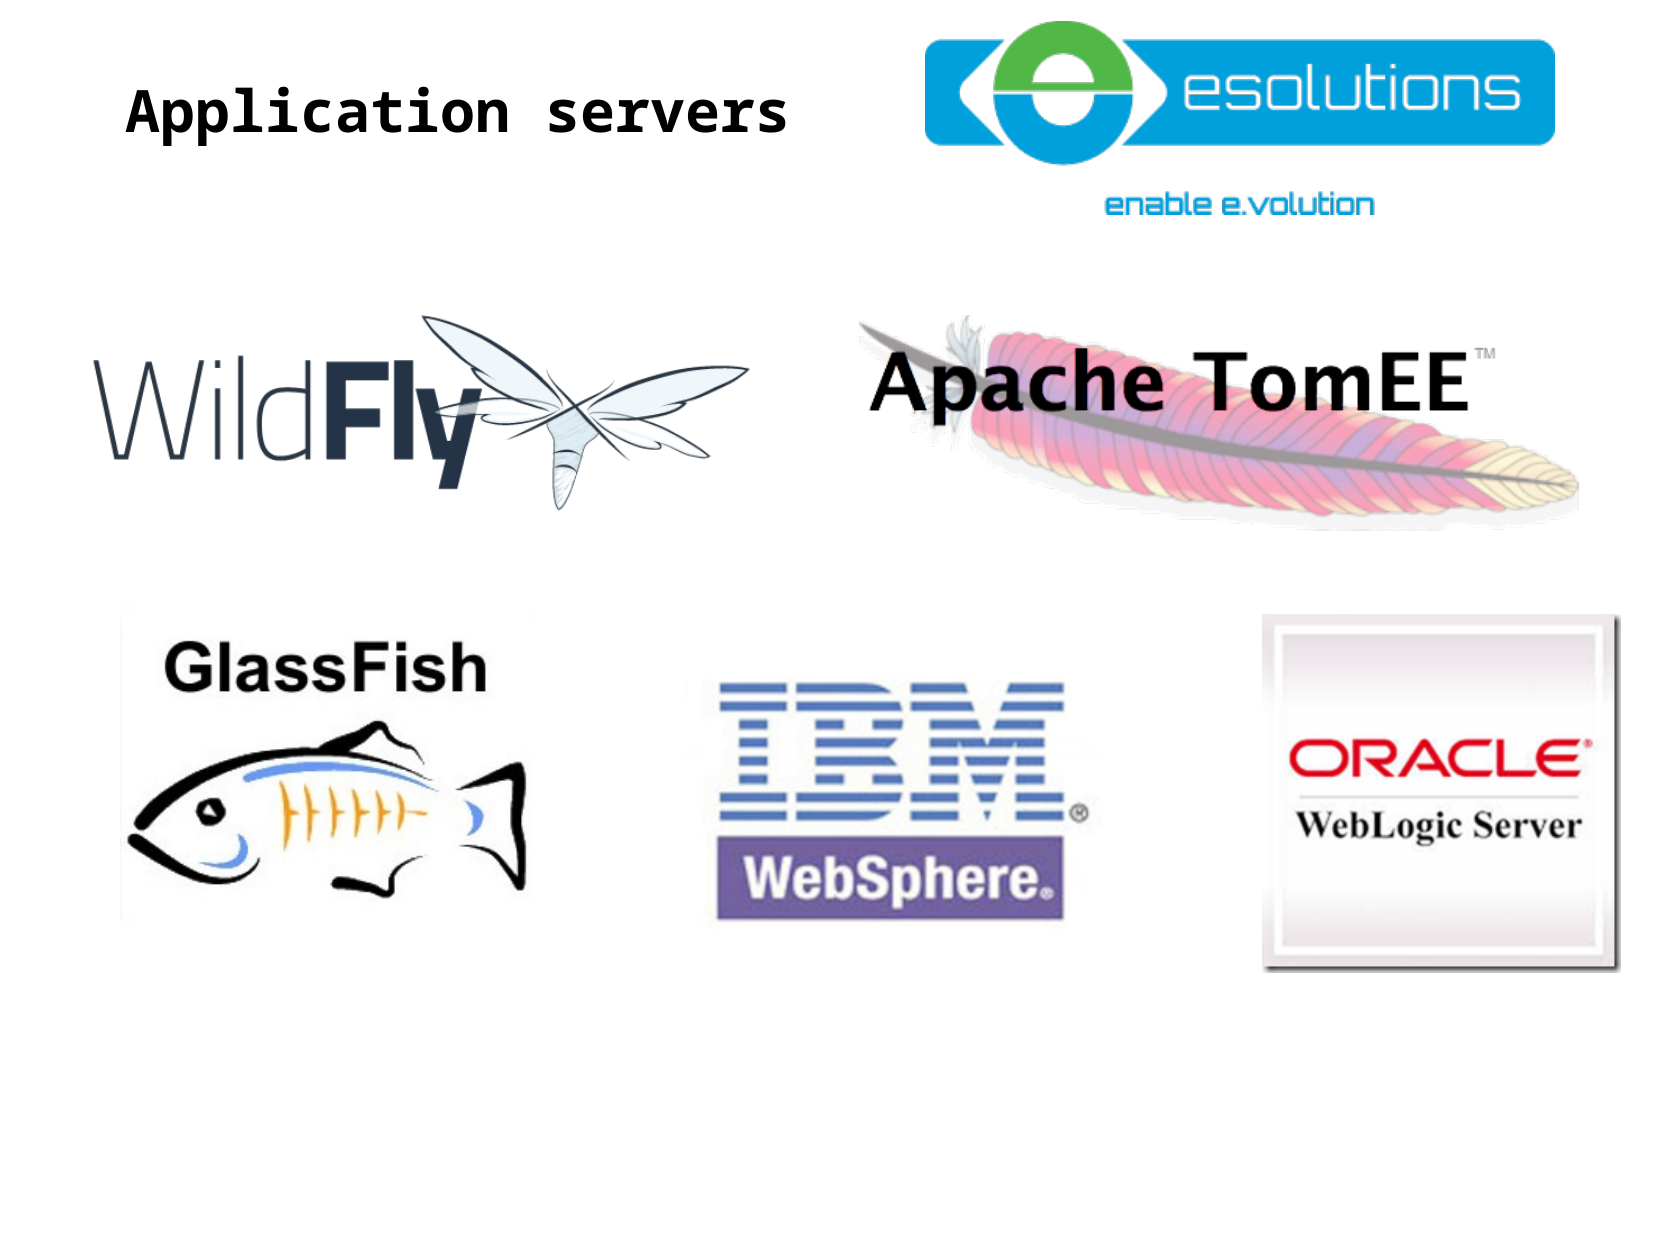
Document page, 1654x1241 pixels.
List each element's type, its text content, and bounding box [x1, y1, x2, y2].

picture [1485, 75, 1521, 110]
picture [1366, 64, 1385, 110]
picture [1390, 75, 1396, 110]
picture [859, 315, 1579, 531]
picture [1325, 75, 1361, 110]
picture [1226, 75, 1261, 110]
picture [585, 644, 1210, 958]
picture [120, 599, 545, 999]
text_box Application servers [75, 63, 916, 188]
subtitle [75, 197, 1571, 1180]
picture [925, 21, 1555, 197]
picture [87, 313, 760, 515]
picture [1262, 614, 1621, 973]
picture [1307, 64, 1319, 110]
picture [1267, 75, 1302, 110]
picture [1185, 75, 1220, 110]
picture [1403, 75, 1438, 110]
picture [1444, 75, 1479, 110]
